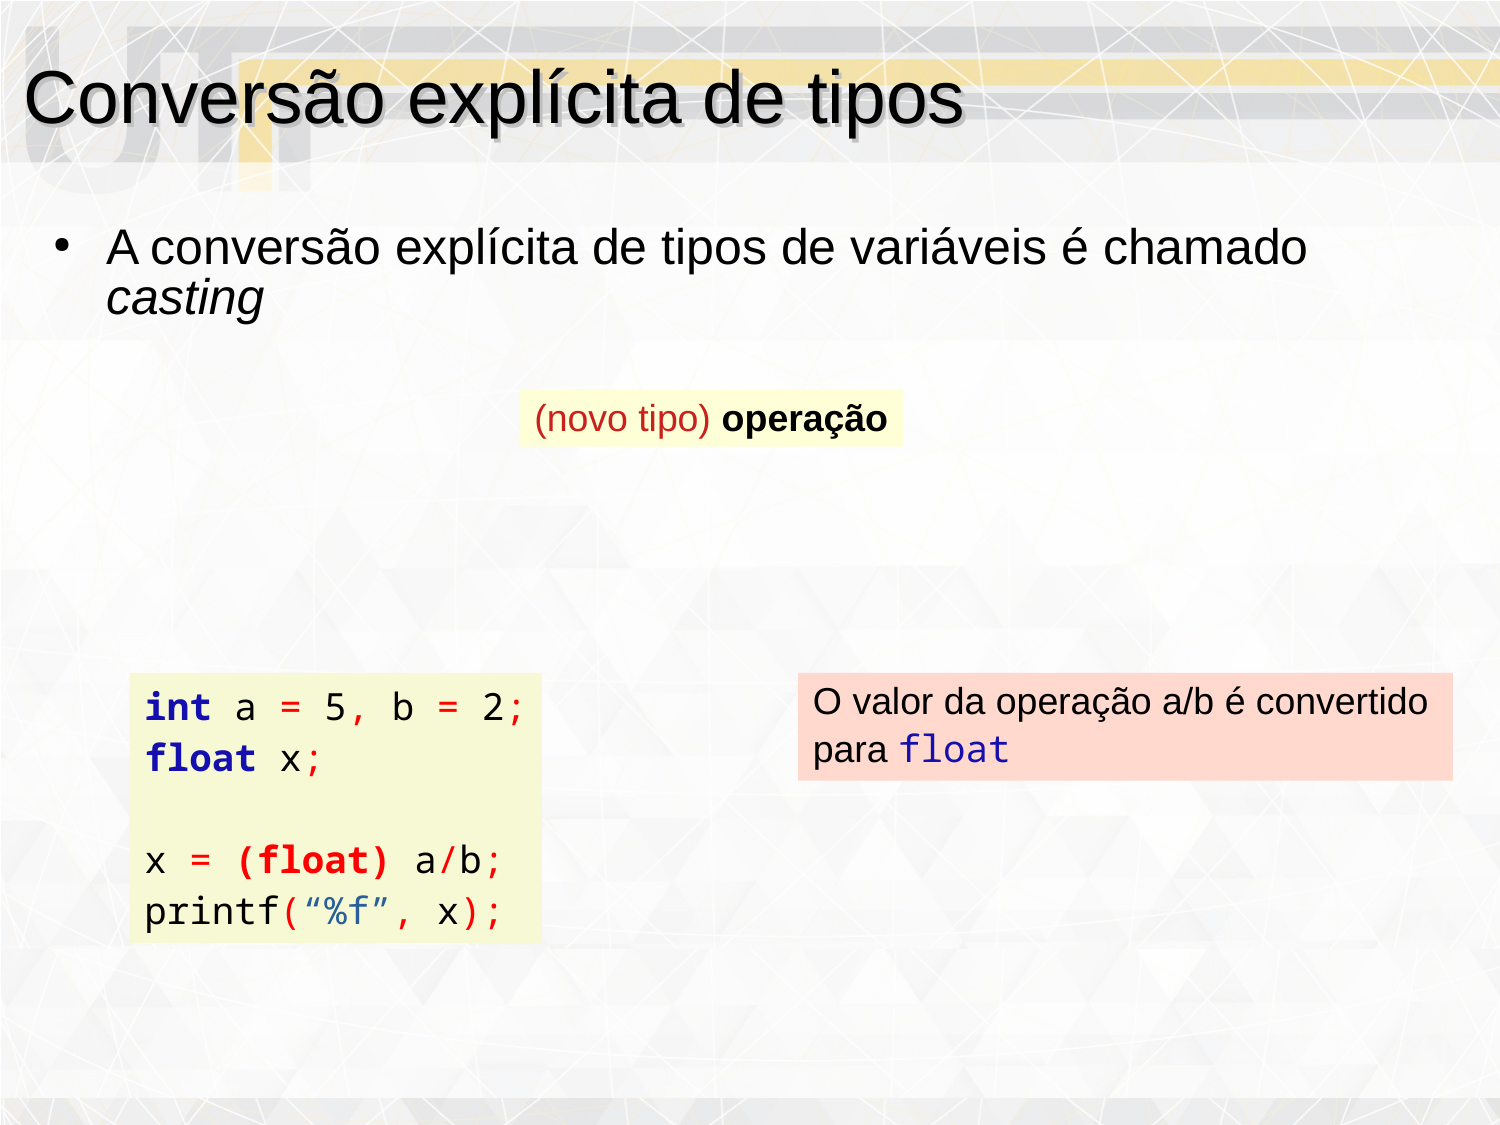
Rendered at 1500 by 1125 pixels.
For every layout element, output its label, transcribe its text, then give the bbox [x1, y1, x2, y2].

text_box int a = 5, b = 2; float x; x = (float) a/b; printf(“%f”, x); [129, 672, 508, 876]
text_box O valor da operação a/b é convertido para float [798, 672, 1453, 774]
text_box (novo tipo) operação [519, 389, 904, 447]
list A conversão explícita de tipos de variáveis é chamado casting [35, 224, 1477, 1087]
title Conversão explícita de tipos [23, 18, 1489, 178]
